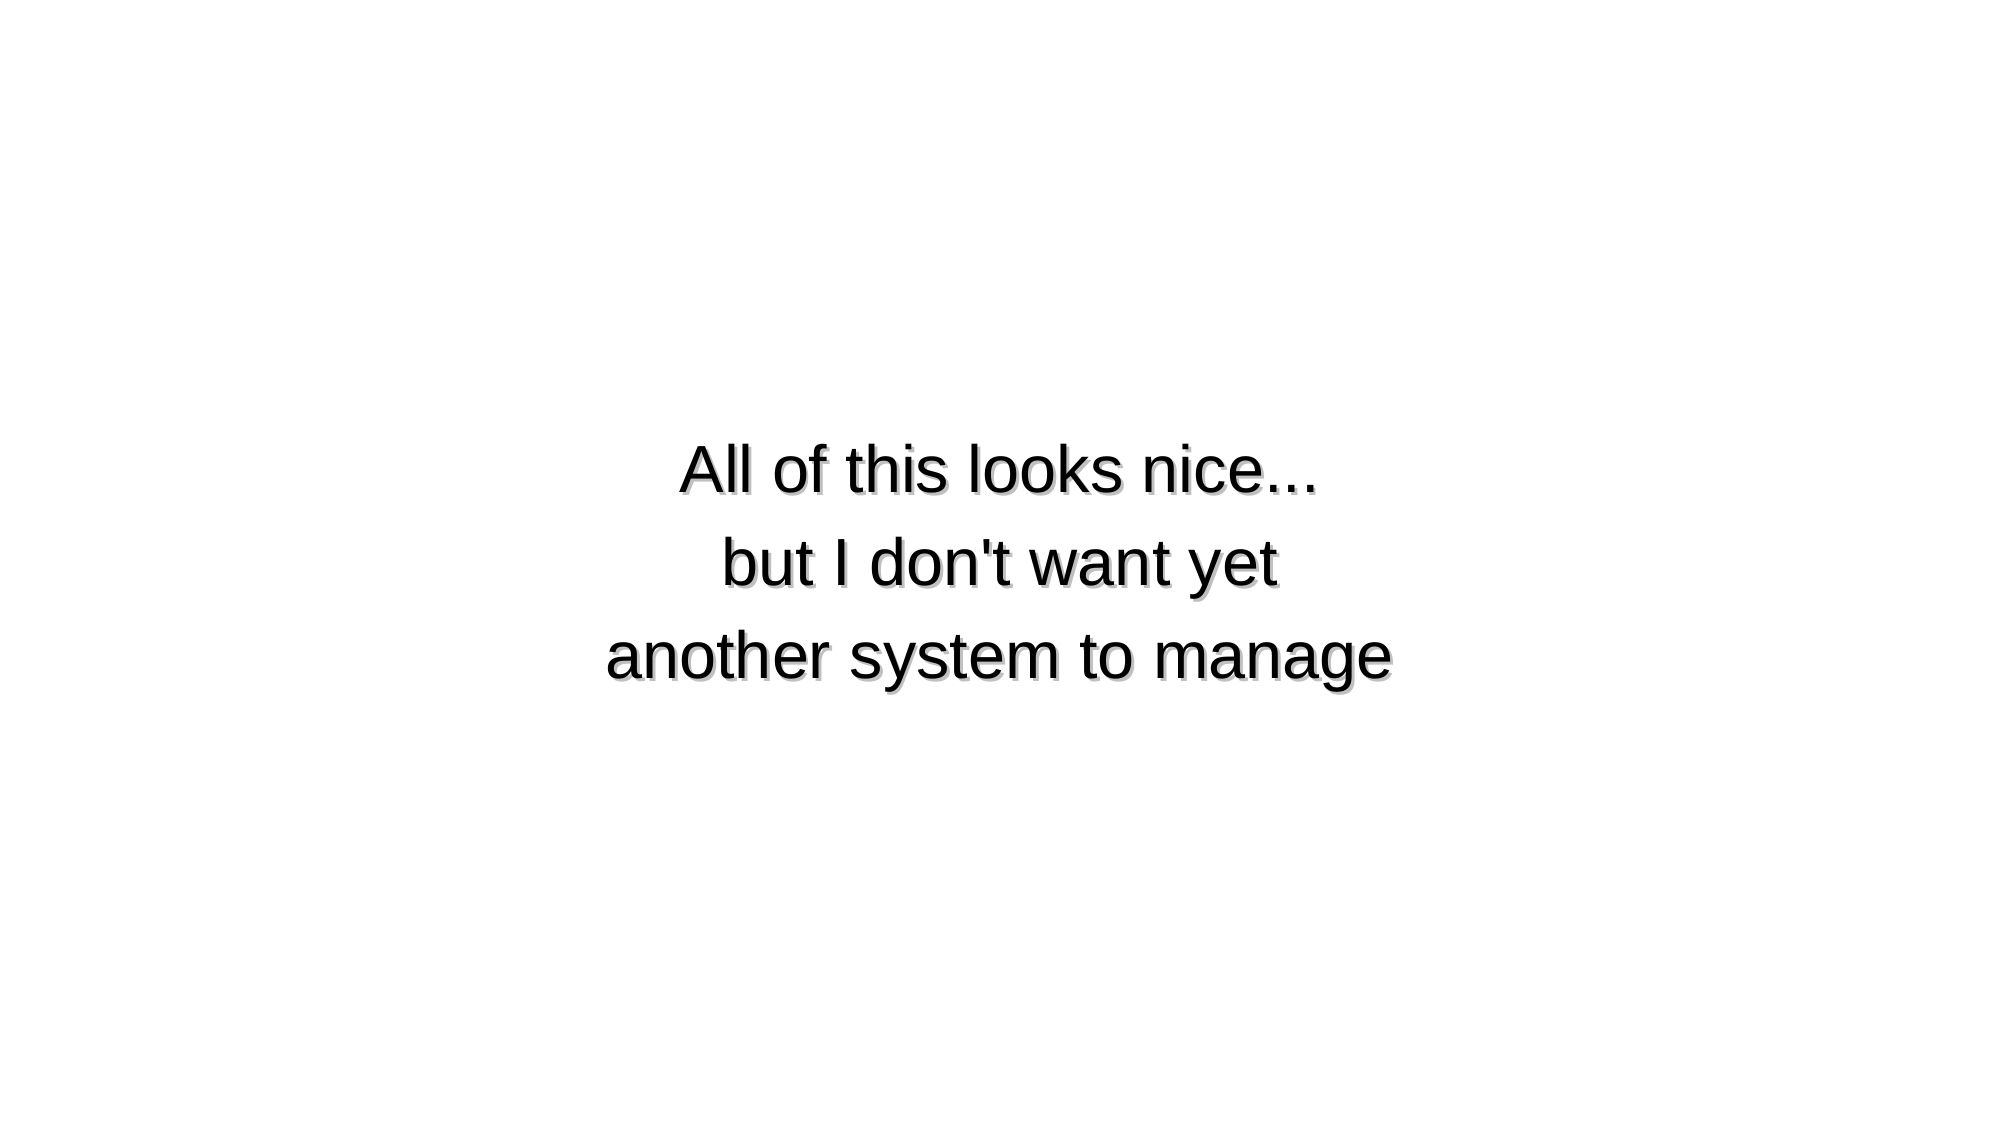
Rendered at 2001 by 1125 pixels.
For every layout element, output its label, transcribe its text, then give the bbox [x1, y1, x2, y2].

subtitle All of this looks nice... but I don't want yet another system to manage [137, 59, 1863, 1069]
